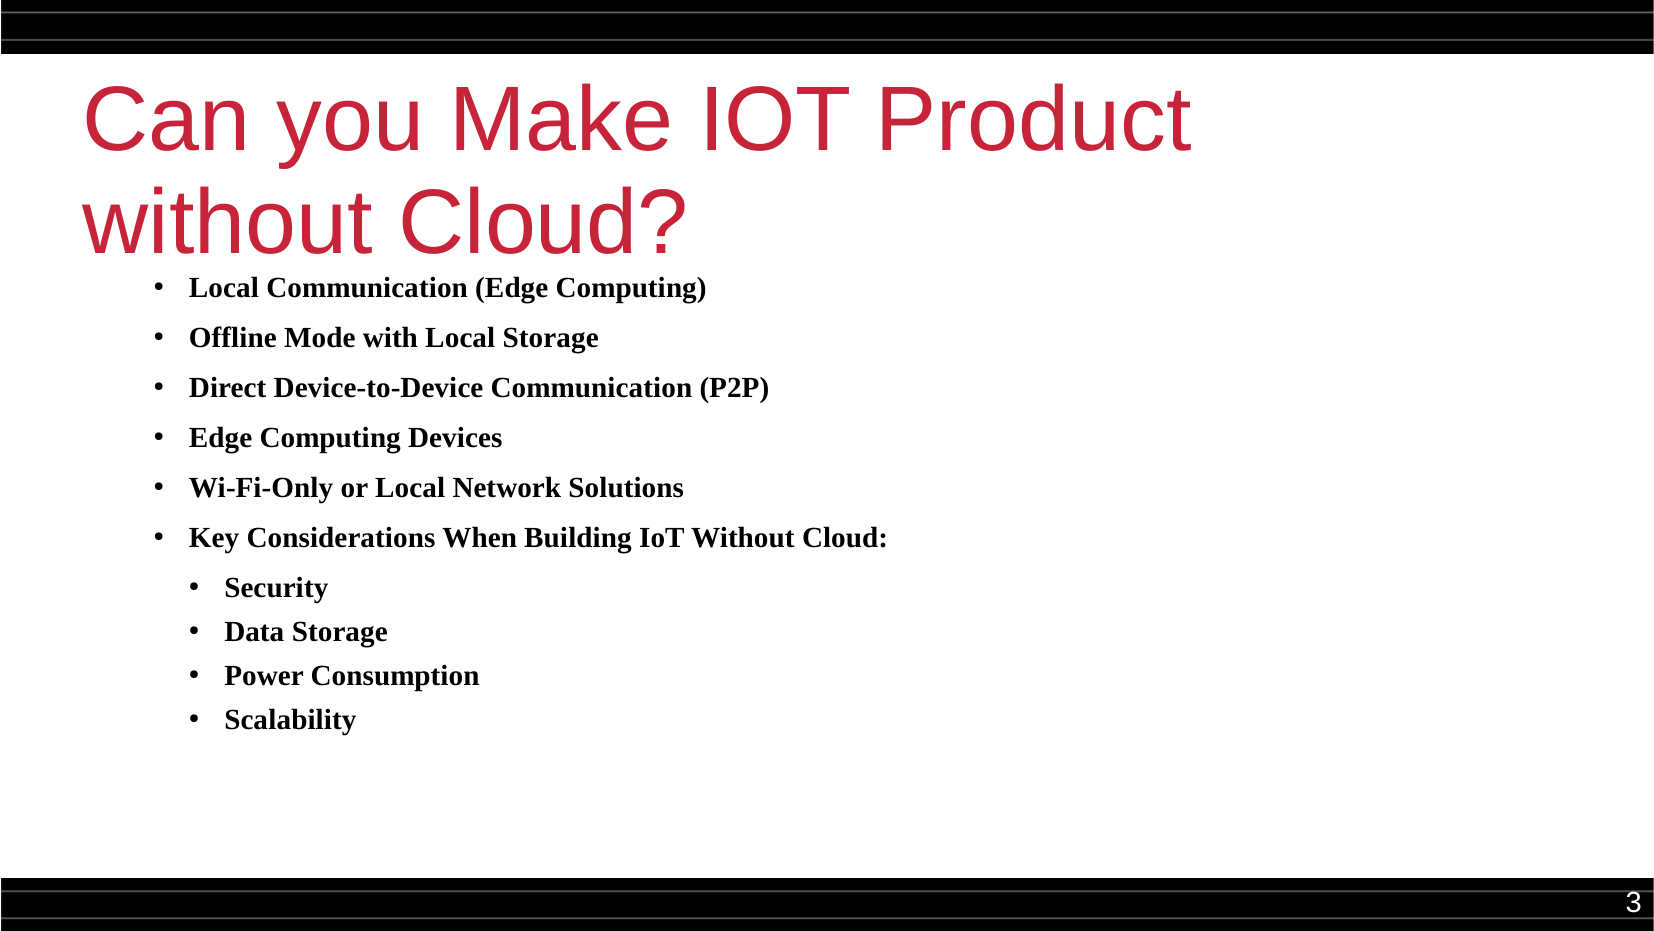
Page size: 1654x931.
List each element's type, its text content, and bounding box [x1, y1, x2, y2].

title Can you Make IOT Product without Cloud? [82, 67, 1571, 271]
picture [1, 0, 1654, 54]
picture [1, 878, 1654, 931]
list Local Communication (Edge Computing) Offline Mode with Local Storage Direct Device-to-Device Communication (P2P) Edge Computing Devices Wi-Fi-Only or Local Network Solutions Key Considerations When Building IoT Without Cloud: Security Data Storage Power Consumption Scalability [82, 271, 1571, 851]
